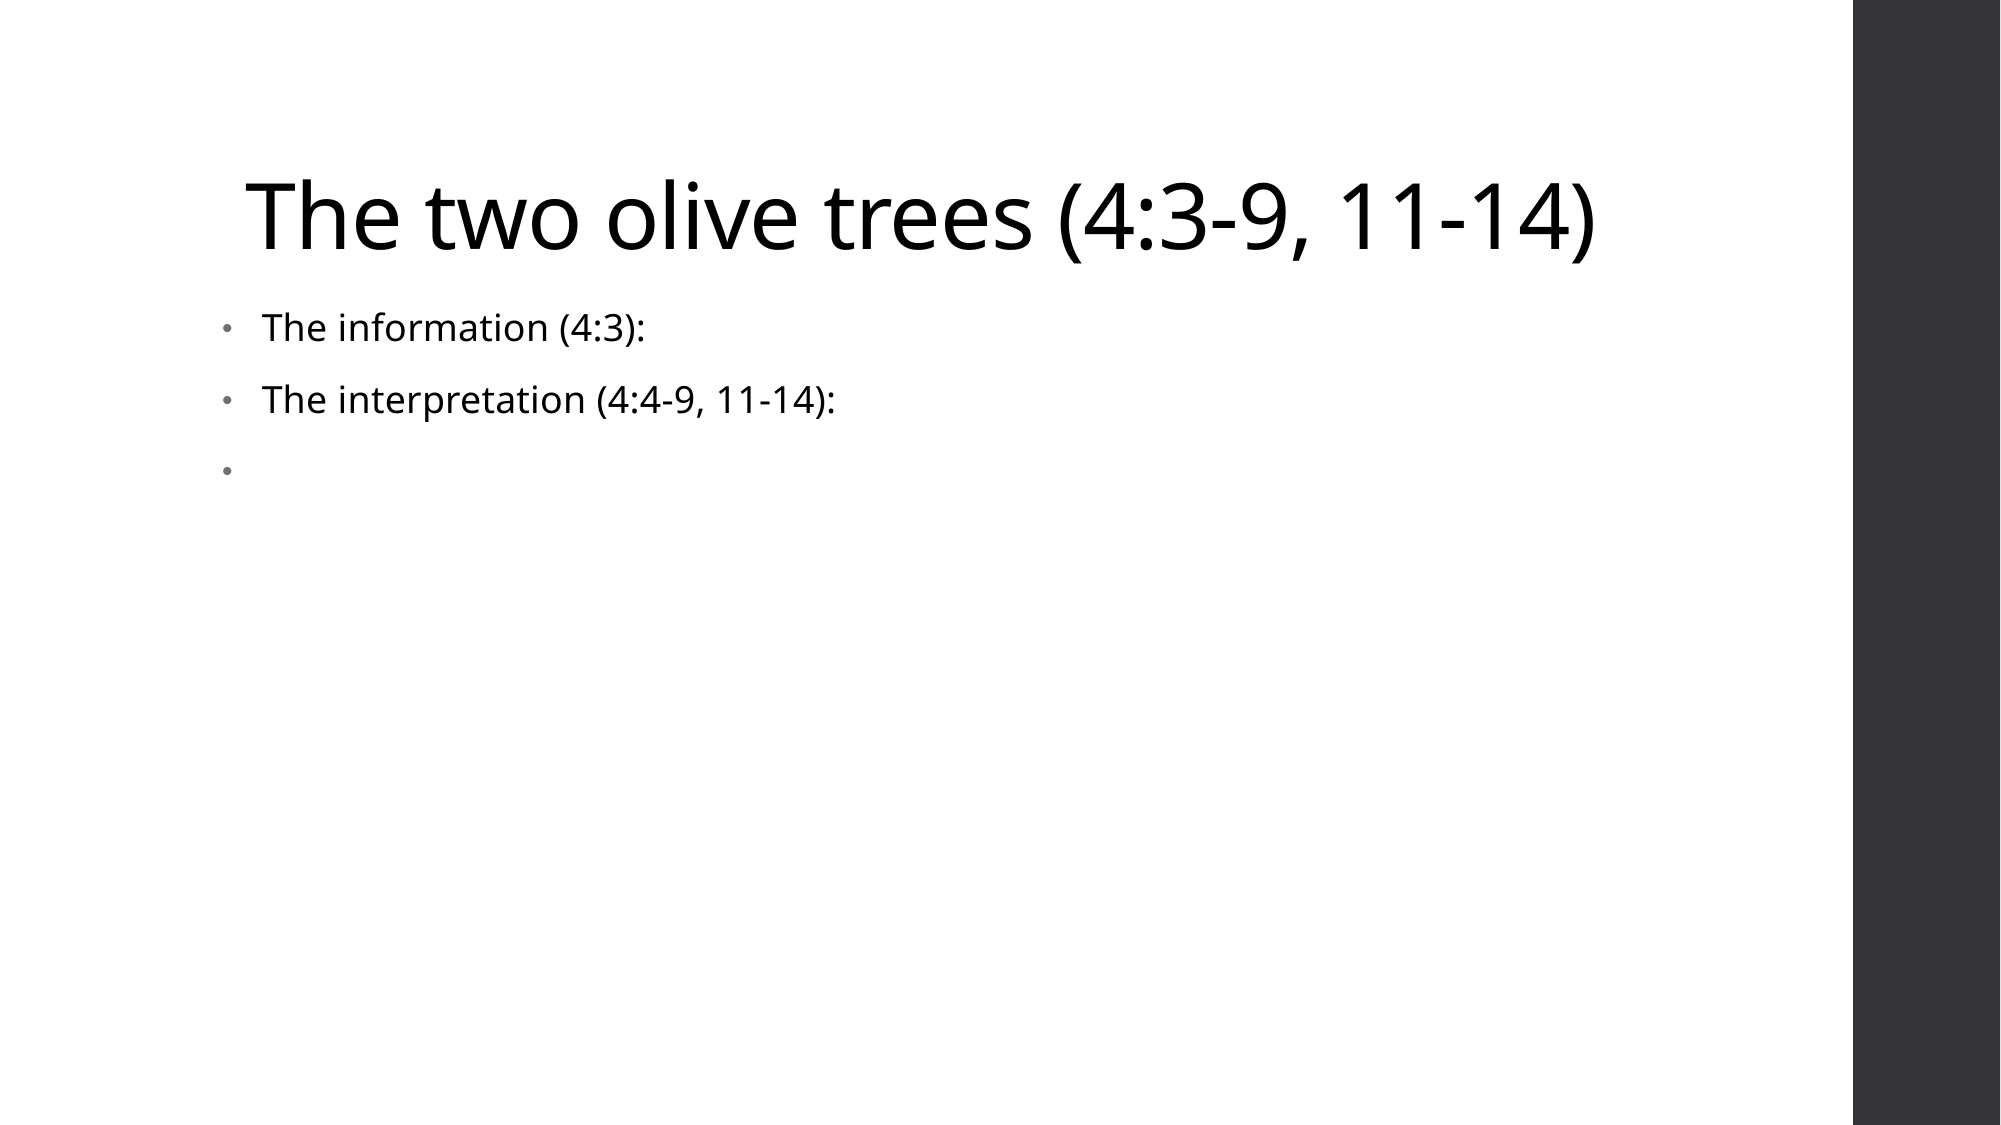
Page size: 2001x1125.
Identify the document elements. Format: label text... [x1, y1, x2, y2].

title The two olive trees (4:3-9, 11-14) [206, 60, 1797, 278]
list The information (4:3): The interpretation (4:4-9, 11-14): [206, 299, 1617, 1014]
